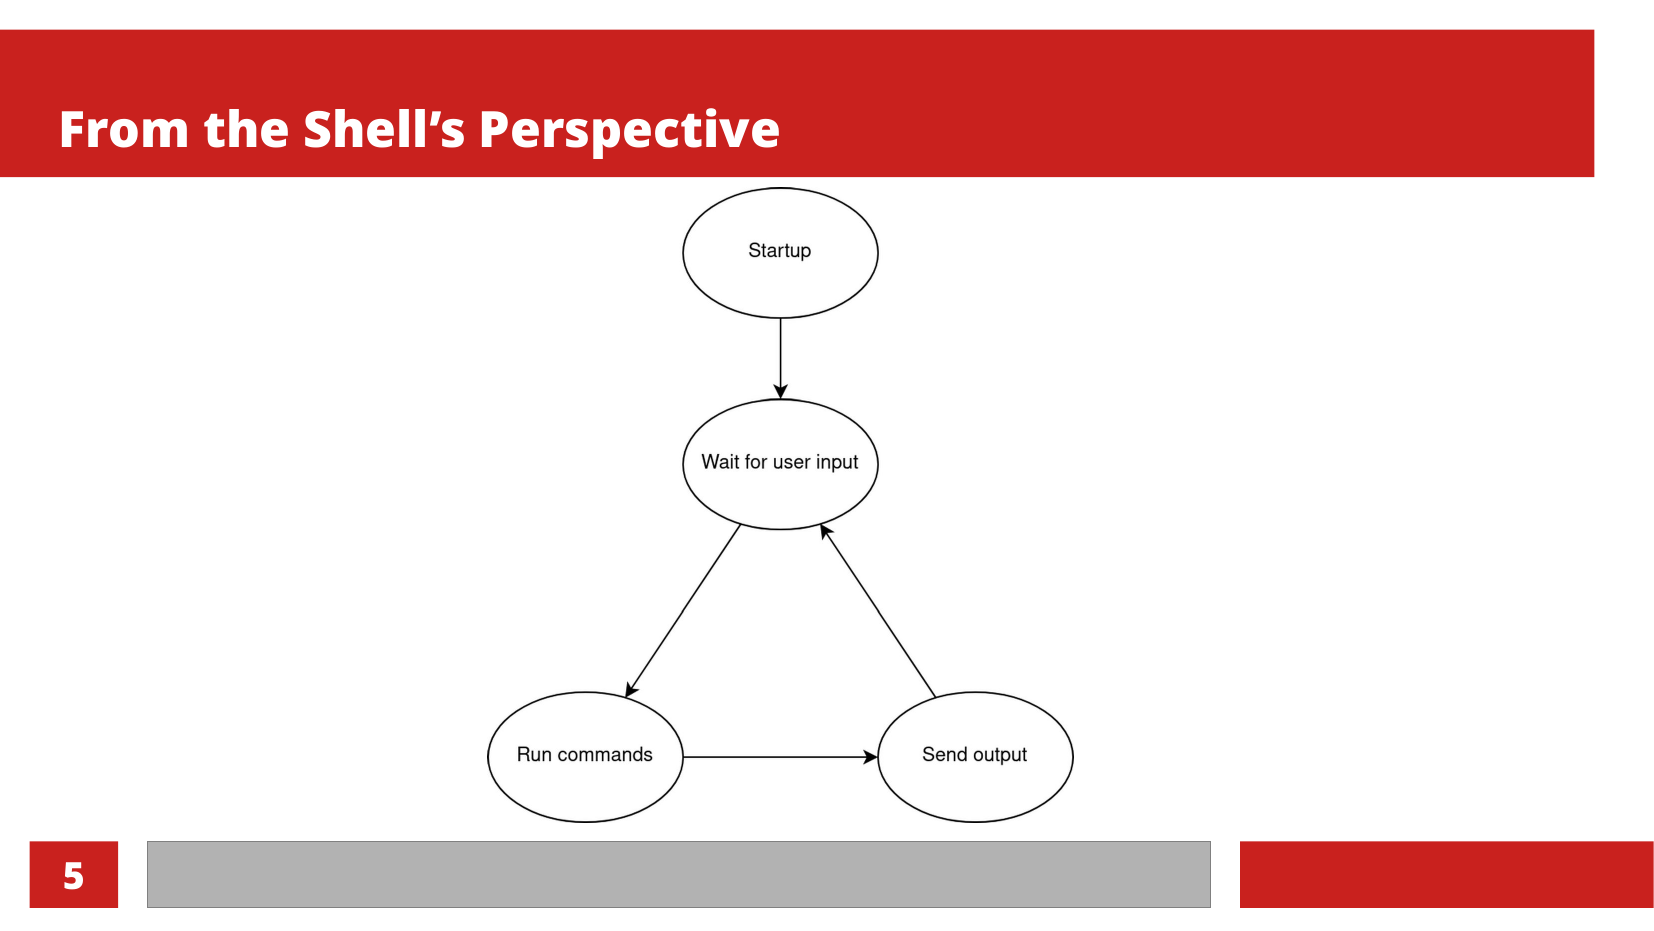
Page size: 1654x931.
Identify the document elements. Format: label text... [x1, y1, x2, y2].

picture [487, 187, 1074, 823]
title From the Shell’s Perspective [59, 44, 1595, 163]
